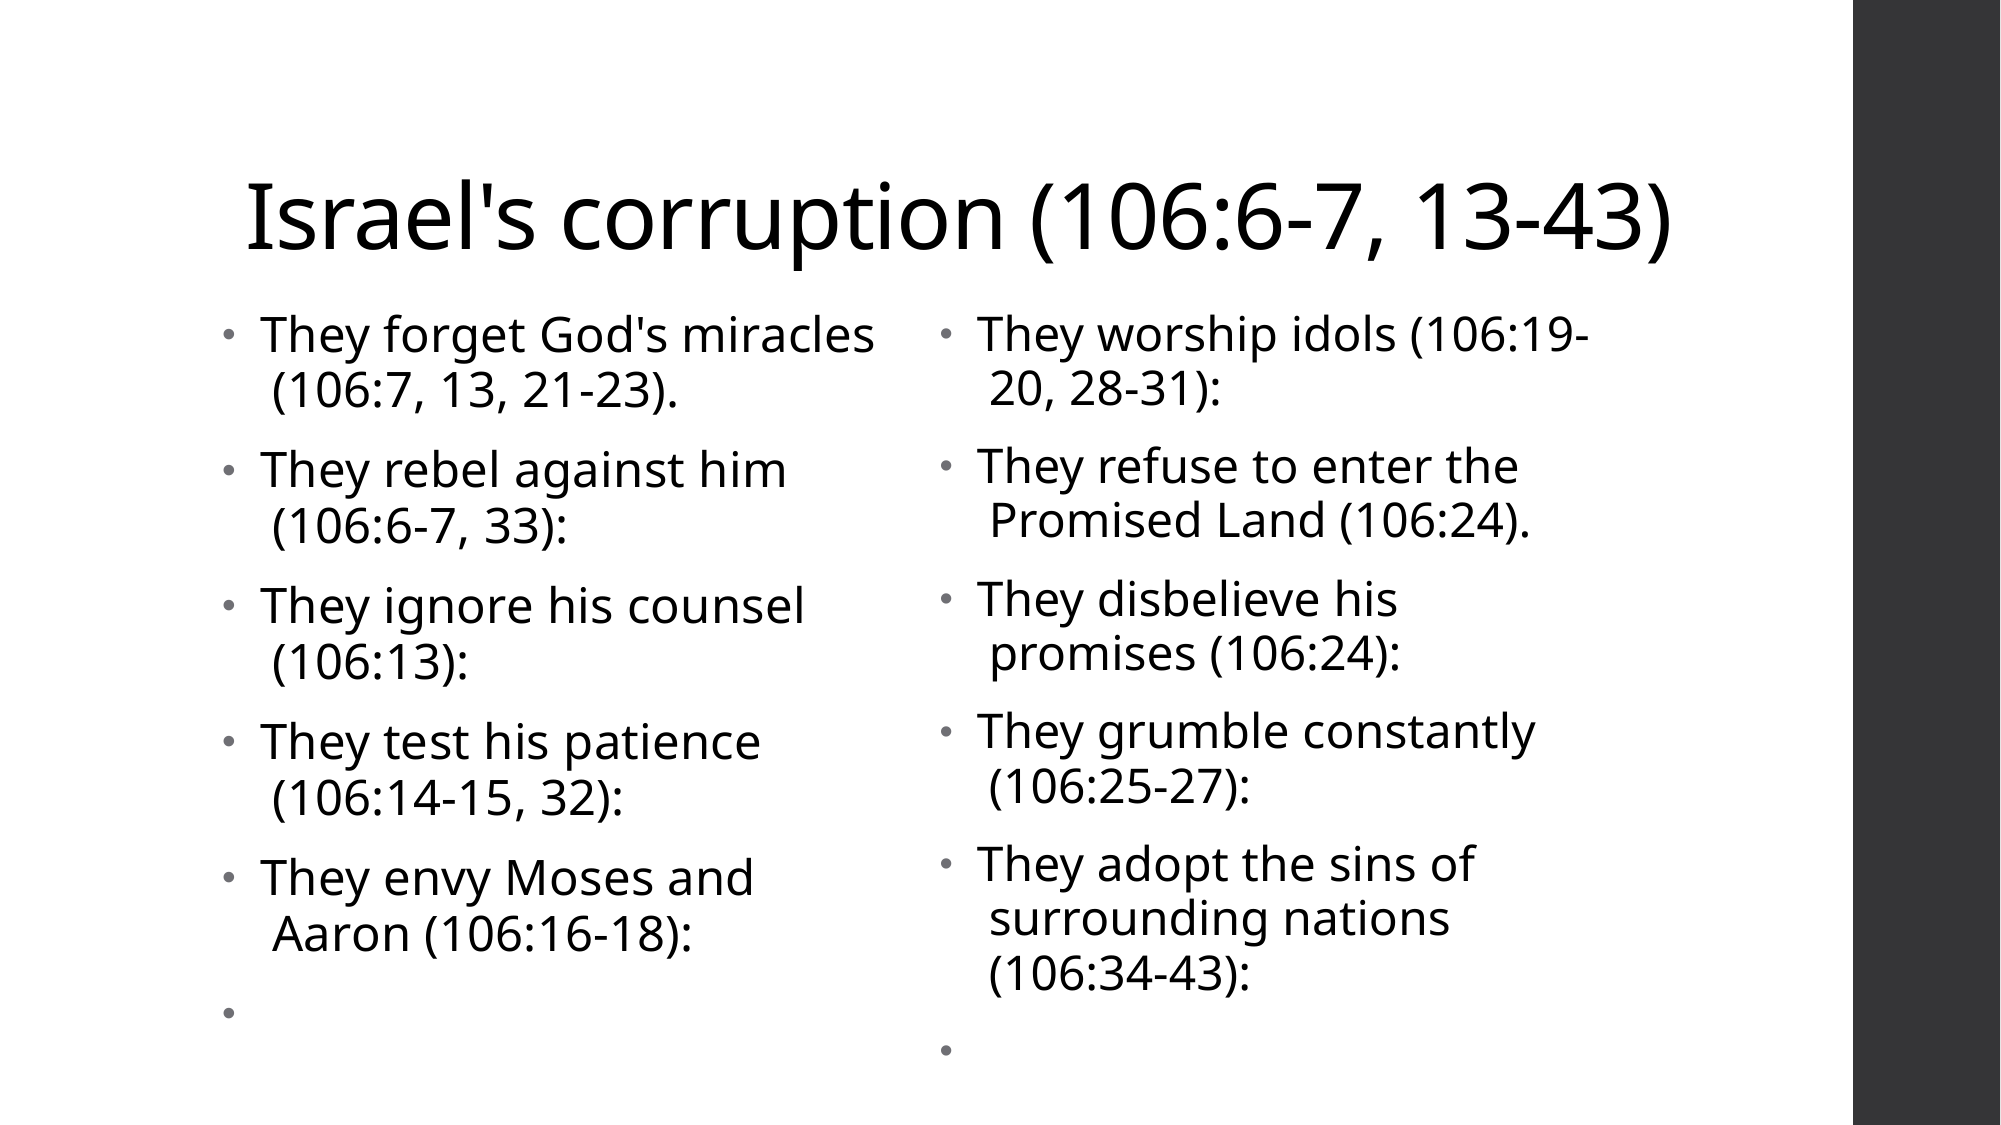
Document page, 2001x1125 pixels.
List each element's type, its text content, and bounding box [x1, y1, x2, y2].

list They forget God's miracles (106:7, 13, 21-23). They rebel against him (106:6-7, 33): They ignore his counsel (106:13): They test his patience (106:14-15, 32): They envy Moses and Aaron (106:16-18): [207, 299, 900, 1014]
list They worship idols (106:19-20, 28-31): They refuse to enter the Promised Land (106:24). They disbelieve his promises (106:24): They grumble constantly (106:25-27): They adopt the sins of surrounding nations (106:34-43): [924, 299, 1617, 1014]
title Israel's corruption (106:6-7, 13-43) [206, 60, 1797, 278]
